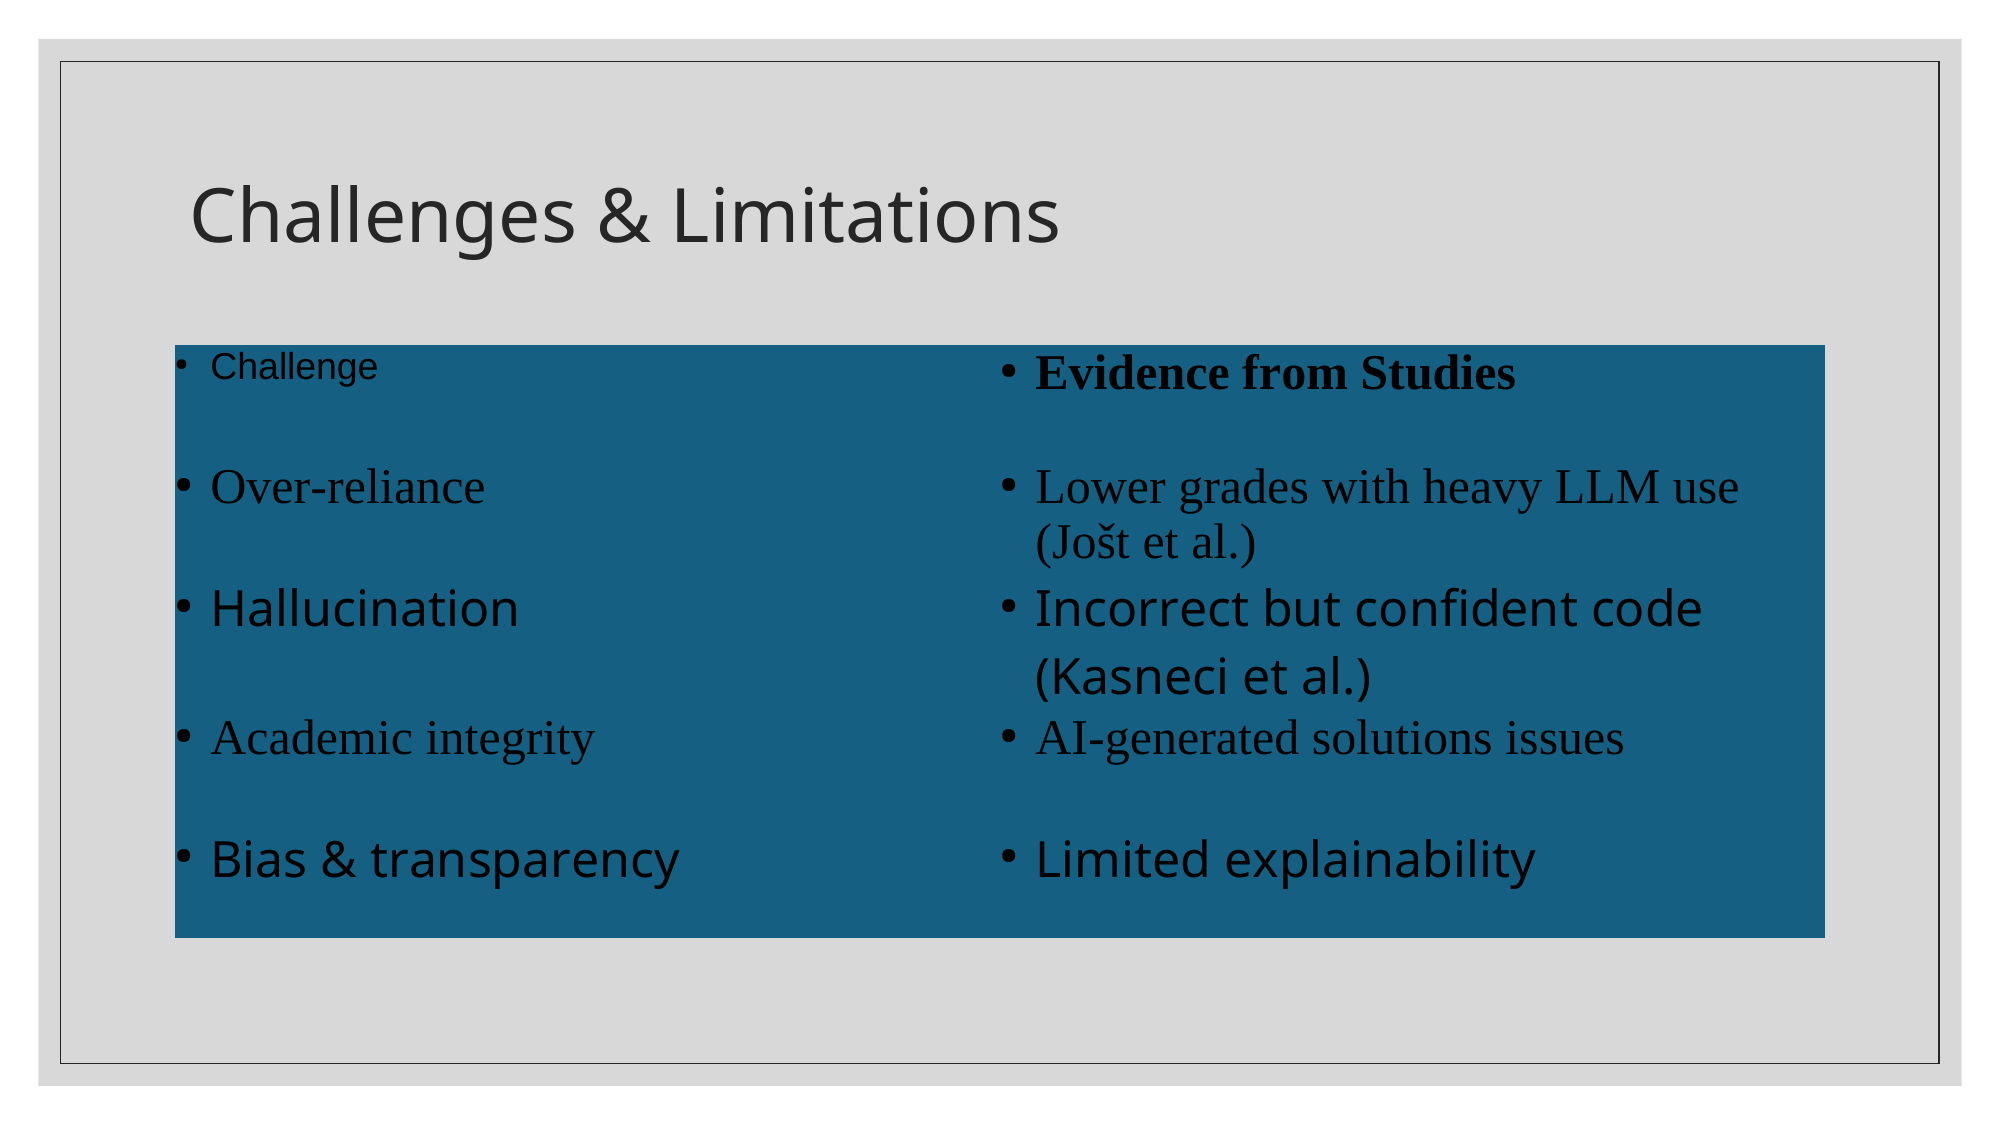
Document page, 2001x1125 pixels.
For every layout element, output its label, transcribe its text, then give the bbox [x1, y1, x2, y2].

table_cell Academic integrity [175, 710, 1000, 824]
table_cell AI-generated solutions issues [1000, 710, 1825, 824]
table_cell Lower grades with heavy LLM use (Jošt et al.) [1000, 459, 1825, 573]
table_header Challenge [175, 345, 1000, 459]
table_cell Limited explainability [1000, 824, 1825, 938]
table_cell Bias & transparency [175, 824, 1000, 938]
title Challenges & Limitations [174, 105, 1825, 331]
table_cell Hallucination [175, 573, 1000, 710]
table_cell Incorrect but confident code (Kasneci et al.) [1000, 573, 1825, 710]
table_header Evidence from Studies [1000, 345, 1825, 459]
table_cell Over-reliance [175, 459, 1000, 573]
